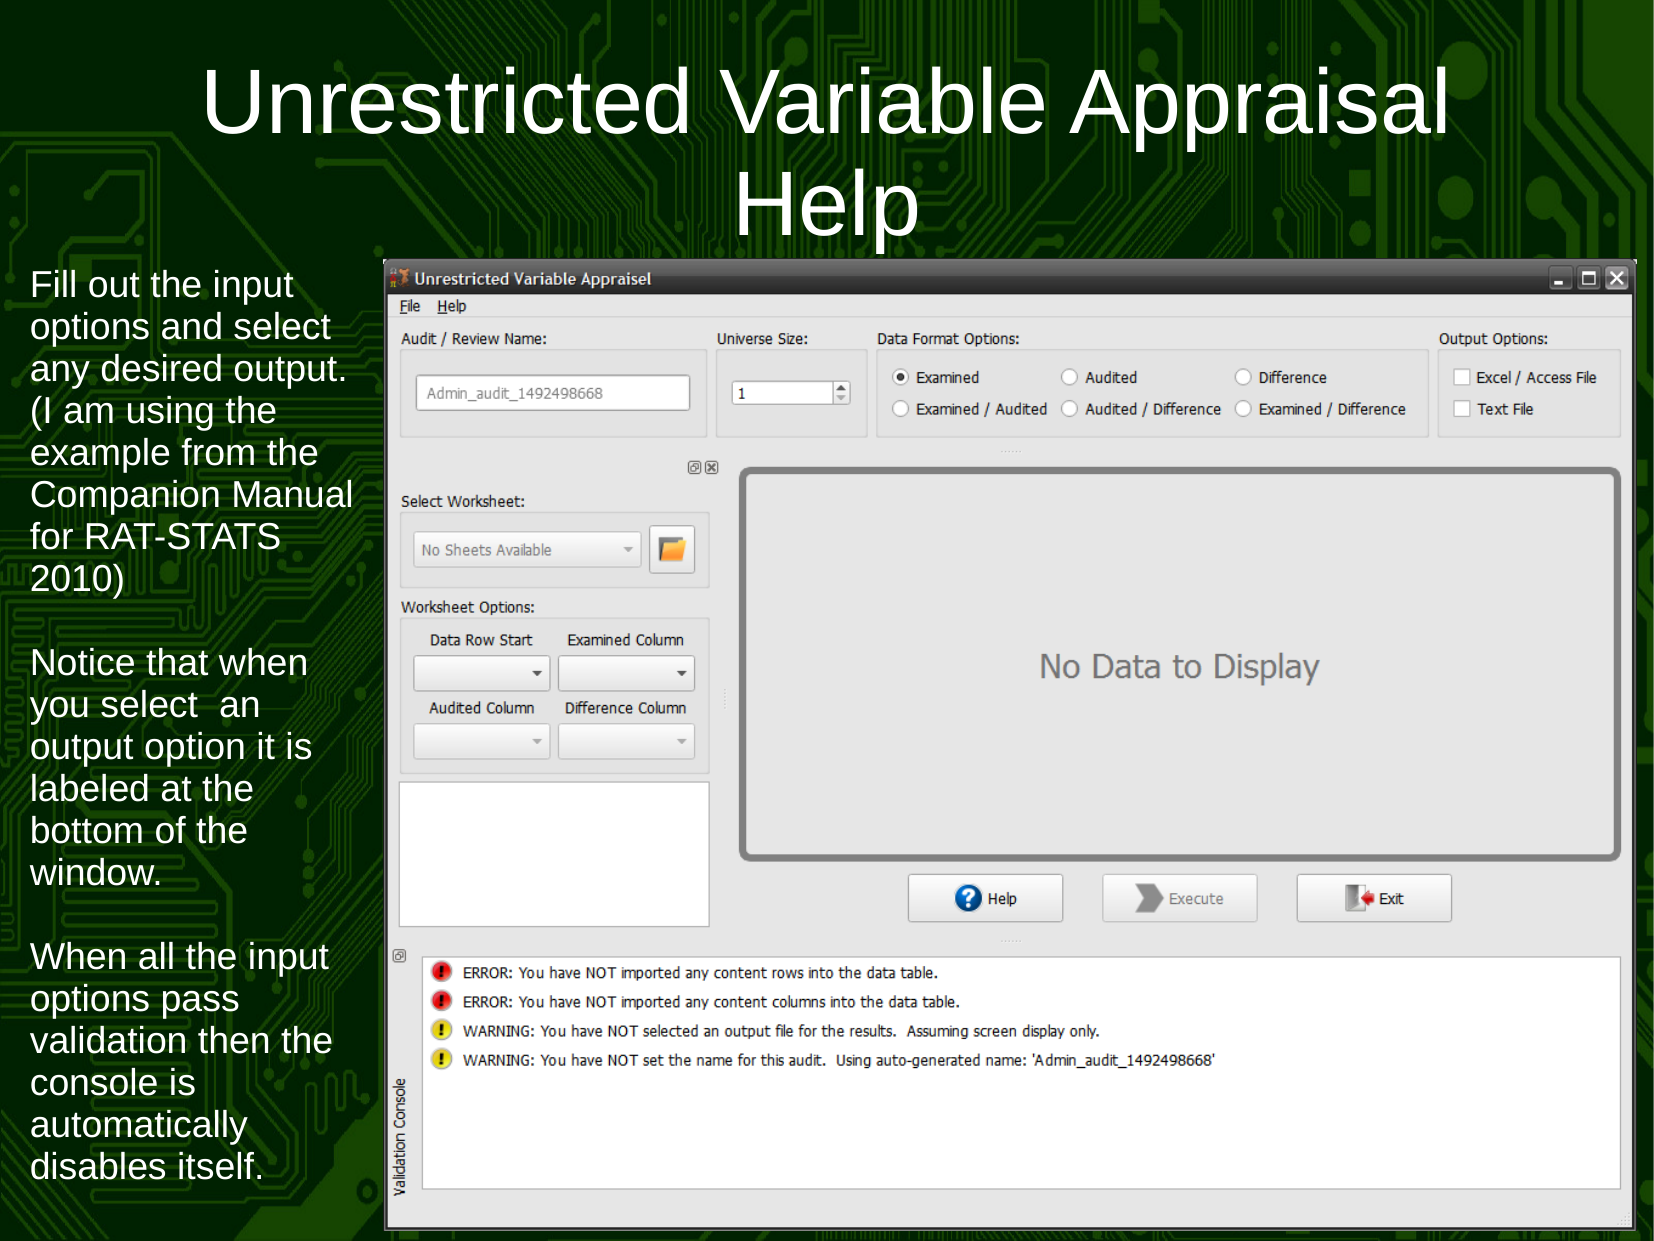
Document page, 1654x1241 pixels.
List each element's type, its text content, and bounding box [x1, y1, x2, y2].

picture [0, 0, 1654, 1241]
text_box Fill out the input options and select any desired output. (I am using the example from the Companion Manual for RAT-STATS 2010) Notice that when you select an output option it is labeled at the bottom of the window. When all the input options pass validation then the console is automatically disables itself. [15, 256, 384, 1241]
title Unrestricted Variable Appraisal Help [82, 49, 1571, 257]
